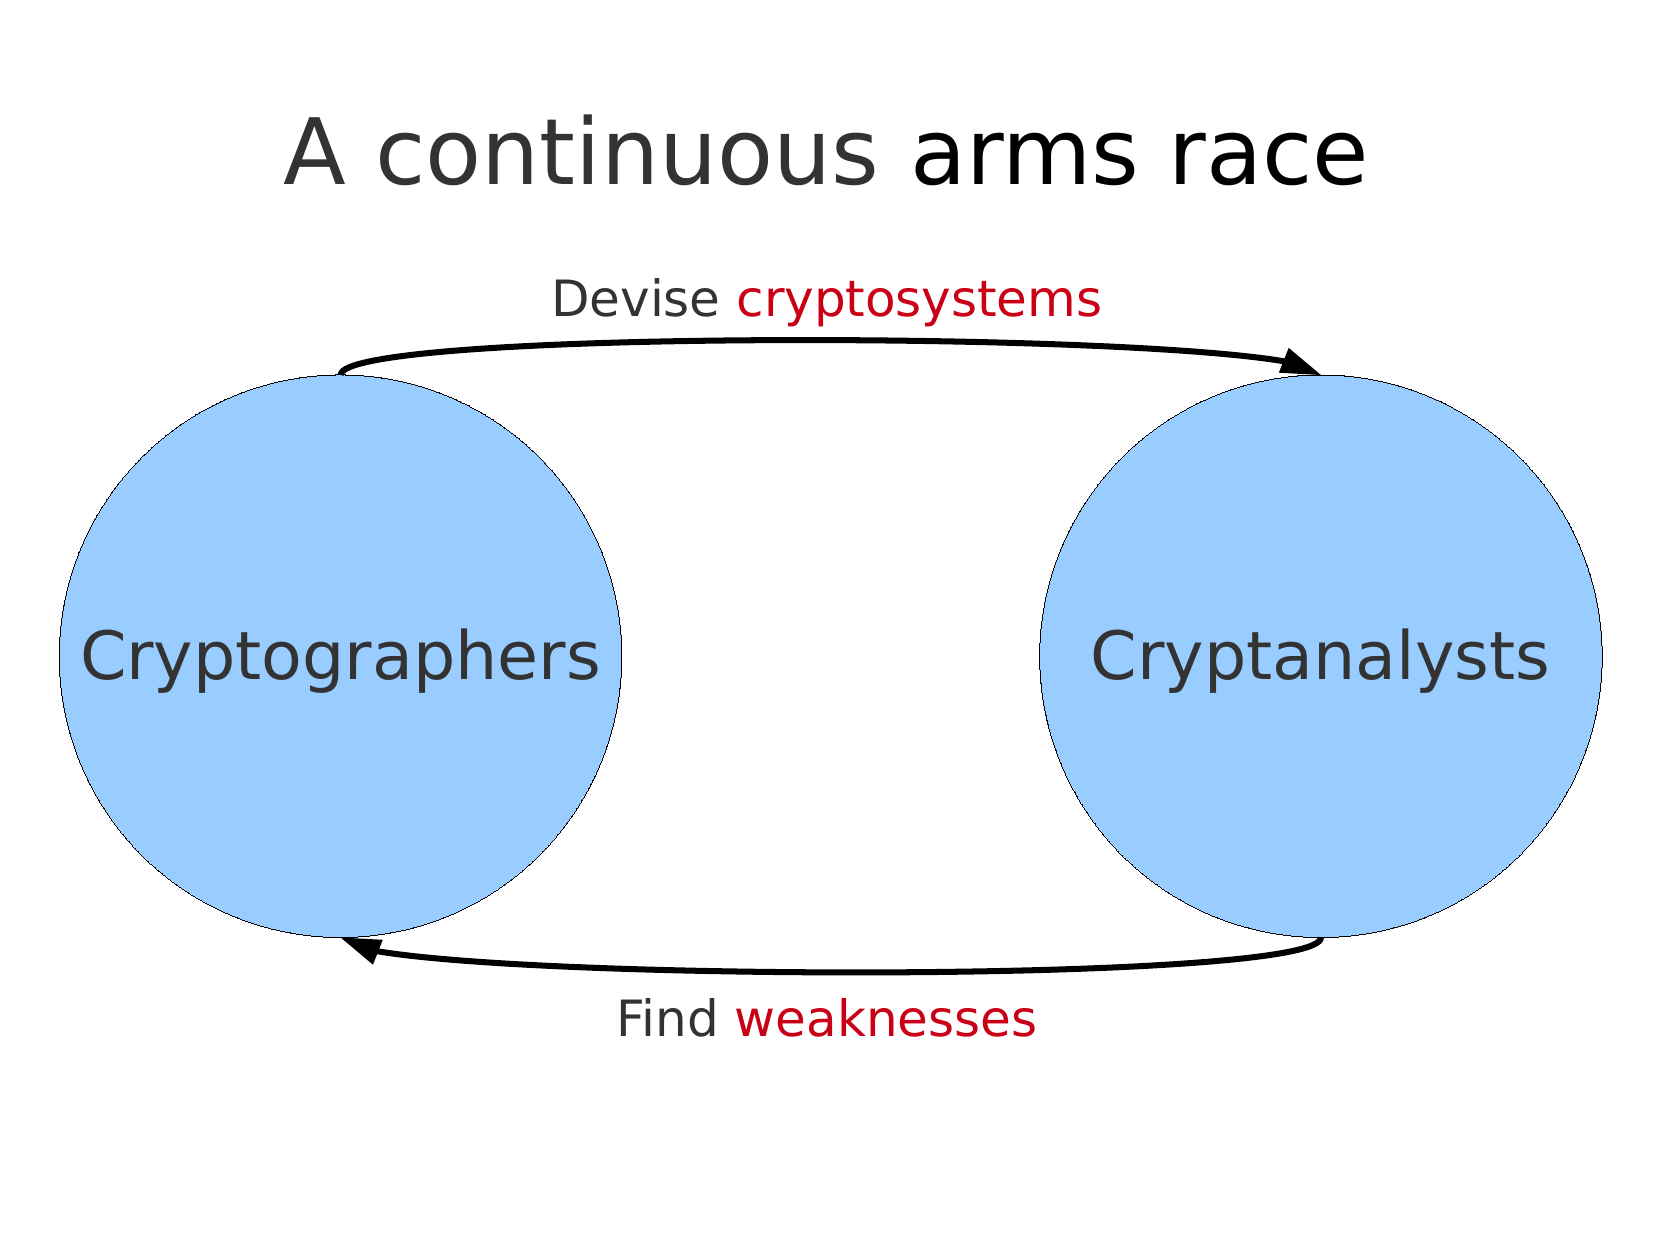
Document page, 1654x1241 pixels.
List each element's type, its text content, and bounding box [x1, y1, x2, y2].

text_box Find weaknesses [601, 982, 1053, 1056]
title A continuous arms race [82, 49, 1571, 257]
text_box Cryptanalysts [1039, 375, 1603, 938]
text_box Cryptographers [59, 374, 622, 938]
text_box Devise cryptosystems [536, 262, 1118, 336]
